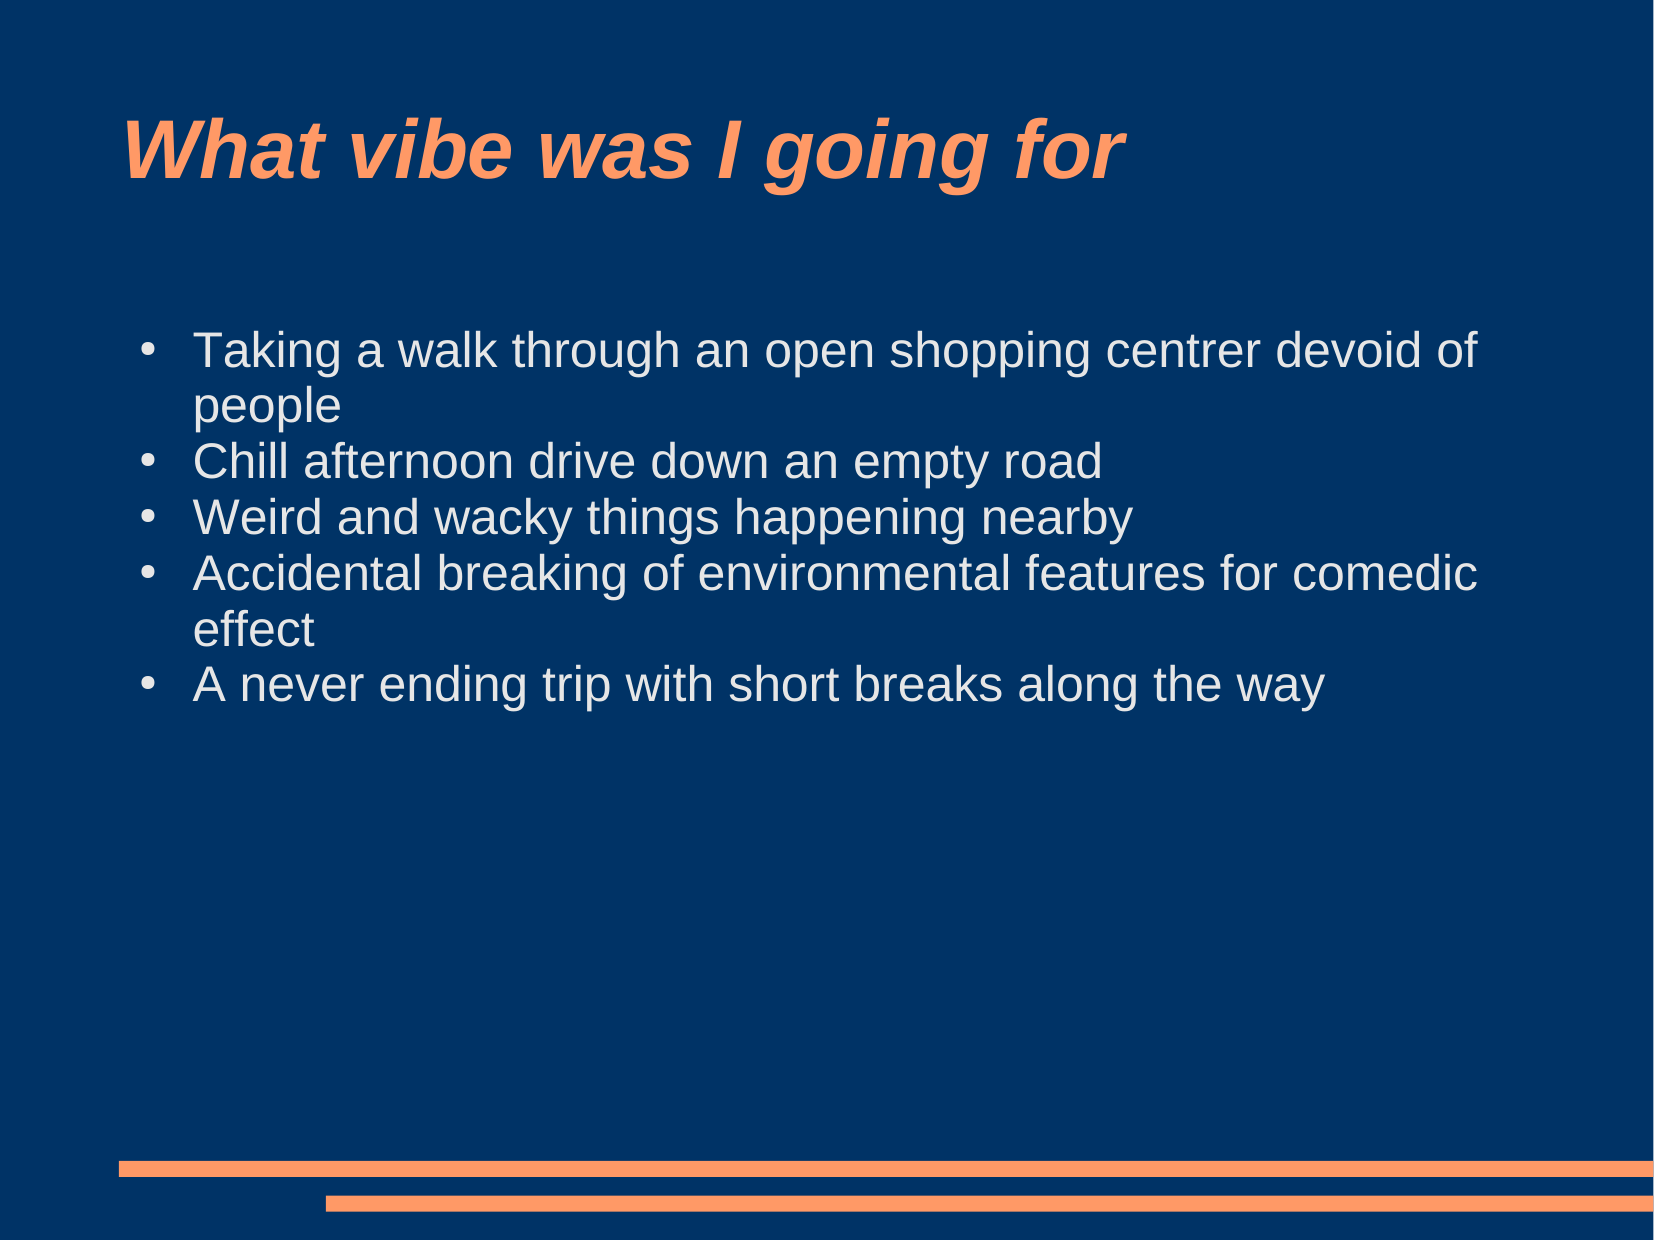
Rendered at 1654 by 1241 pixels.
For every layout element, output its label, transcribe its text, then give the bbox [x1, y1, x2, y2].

title What vibe was I going for [121, 46, 1534, 254]
list Taking a walk through an open shopping centrer devoid of people Chill afternoon drive down an empty road Weird and wacky things happening nearby Accidental breaking of environmental features for comedic effect A never ending trip with short breaks along the way [121, 322, 1561, 1132]
